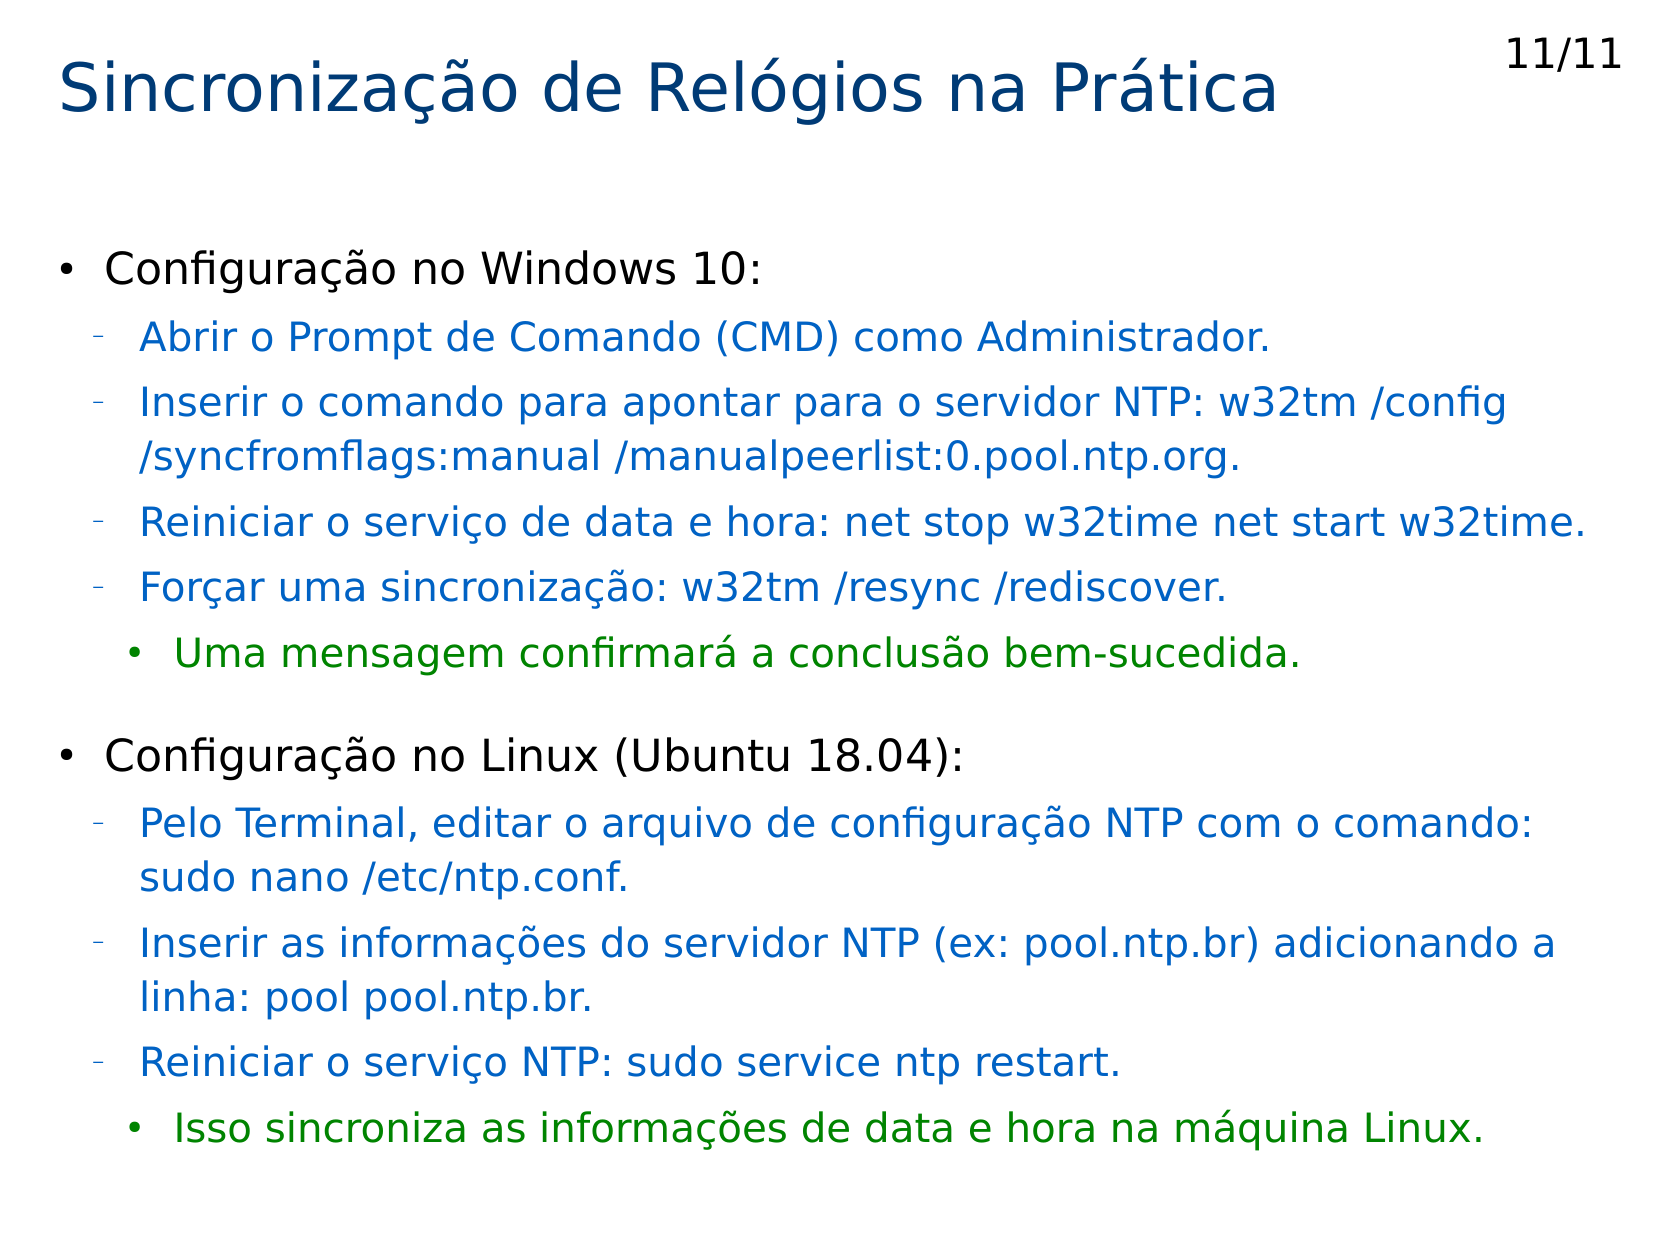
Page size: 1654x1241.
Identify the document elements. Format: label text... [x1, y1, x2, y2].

title Sincronização de Relógios na Prática [59, 29, 1506, 148]
list Configuração no Windows 10: Abrir o Prompt de Comando (CMD) como Administrador. Inserir o comando para apontar para o servidor NTP: w32tm /config /syncfromflags:manual /manualpeerlist:0.pool.ntp.org. Reiniciar o serviço de data e hora: net stop w32time net start w32time. Forçar uma sincronização: w32tm /resync /rediscover. Uma mensagem confirmará a conclusão bem-sucedida. Configuração no Linux (Ubuntu 18.04): Pelo Terminal, editar o arquivo de configuração NTP com o comando: sudo nano /etc/ntp.conf. Inserir as informações do servidor NTP (ex: pool.ntp.br) adicionando a linha: pool pool.ntp.br. Reiniciar o serviço NTP: sudo service ntp restart. Isso sincroniza as informações de data e hora na máquina Linux. [59, 236, 1595, 1211]
